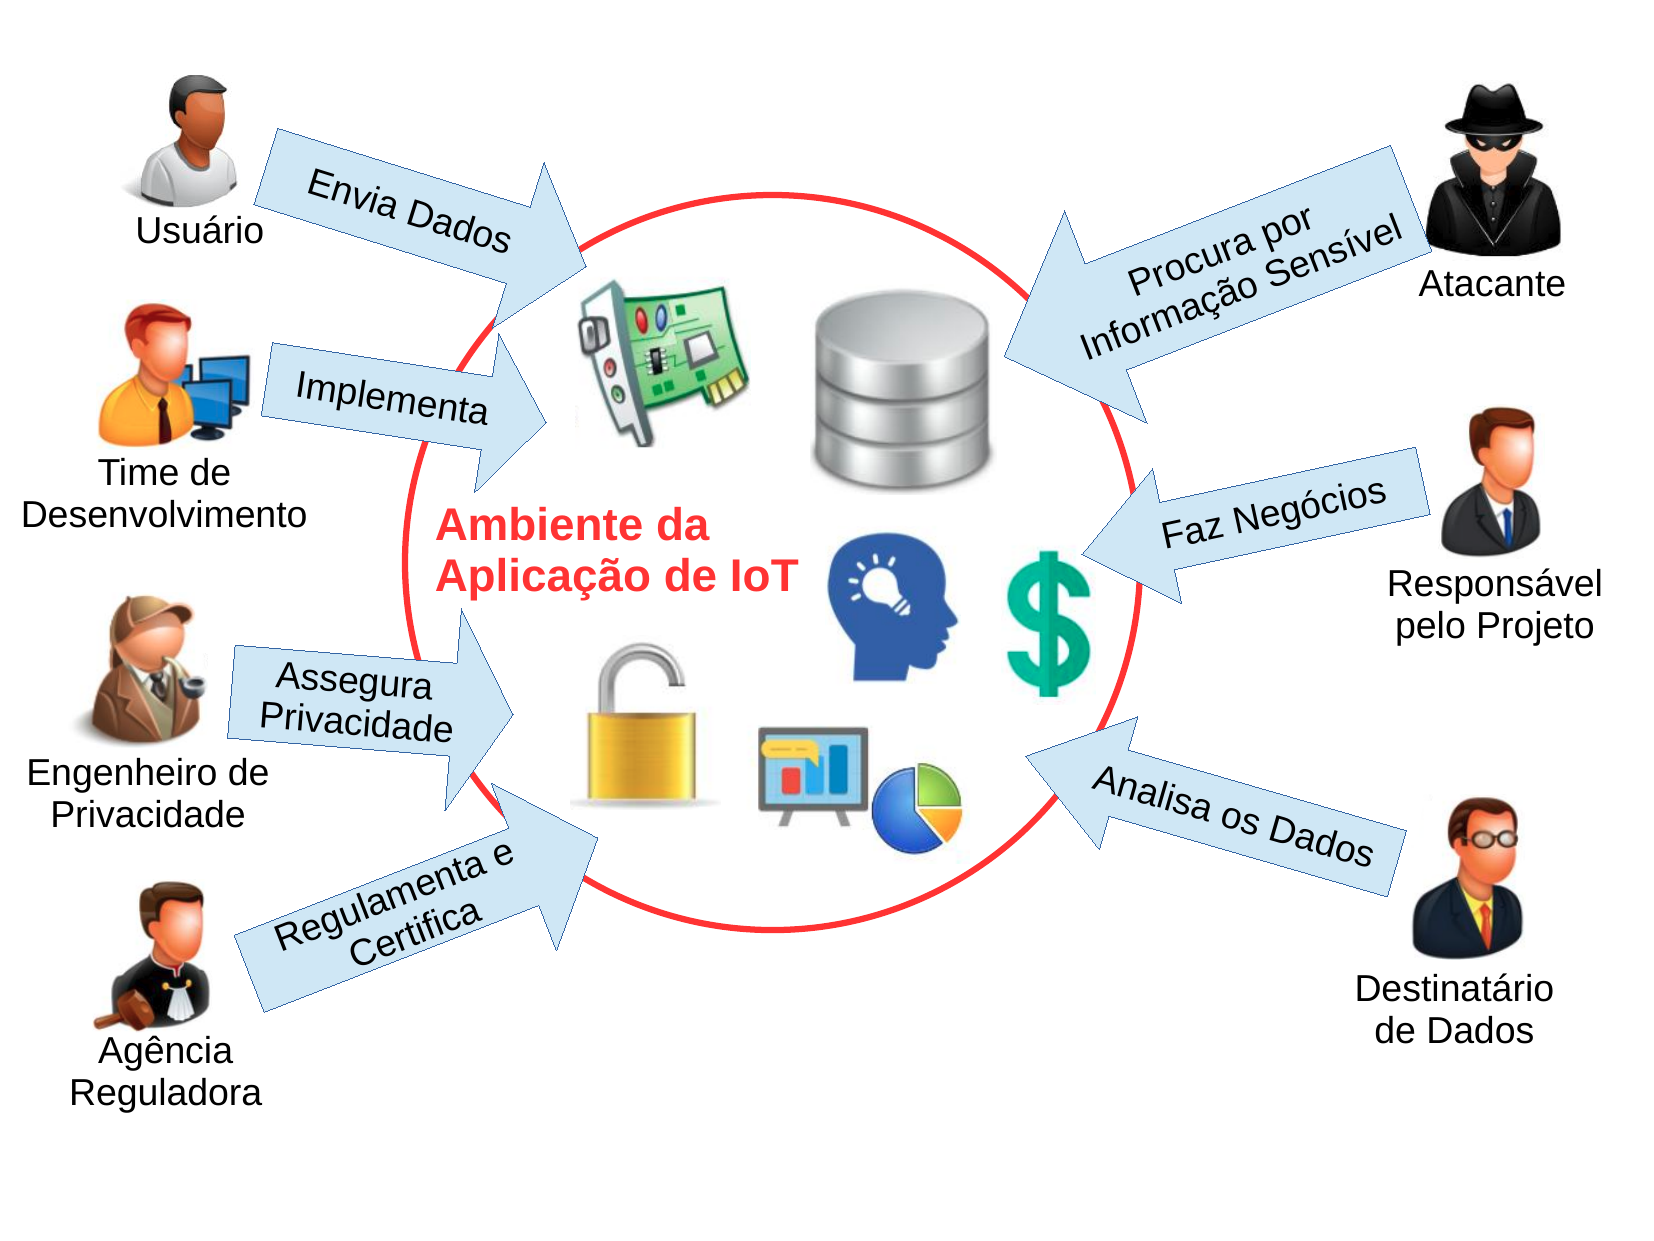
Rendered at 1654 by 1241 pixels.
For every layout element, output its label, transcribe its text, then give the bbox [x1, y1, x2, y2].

text_box Responsável pelo Projeto [1354, 555, 1636, 654]
text_box Implementa [261, 333, 547, 493]
picture [1001, 539, 1096, 706]
picture [1410, 794, 1526, 960]
text_box Procura por Informação Sensível [1004, 145, 1432, 424]
text_box Analisa os Dados [1025, 716, 1407, 897]
text_box Envia Dados [254, 128, 587, 329]
text_box Assegura Privacidade [227, 608, 514, 811]
text_box Engenheiro de Privacidade [0, 744, 313, 844]
picture [68, 592, 208, 744]
picture [92, 879, 214, 1022]
text_box Faz Negócios [1081, 447, 1431, 604]
picture [1425, 80, 1563, 255]
picture [570, 635, 721, 811]
picture [744, 711, 970, 864]
text_box Atacante [1365, 255, 1621, 313]
text_box Agência Reguladora [1, 1022, 331, 1121]
text_box Usuário [102, 202, 298, 265]
picture [1437, 404, 1545, 555]
picture [96, 299, 255, 444]
picture [120, 75, 241, 202]
picture [575, 276, 751, 451]
text_box Destinatário de Dados [1290, 960, 1619, 1059]
text_box Regulamenta e Certifica [234, 783, 598, 1013]
text_box Ambiente da Aplicação de IoT [420, 491, 826, 616]
picture [810, 284, 997, 496]
picture [825, 525, 961, 691]
text_box Time de Desenvolvimento [0, 444, 329, 544]
